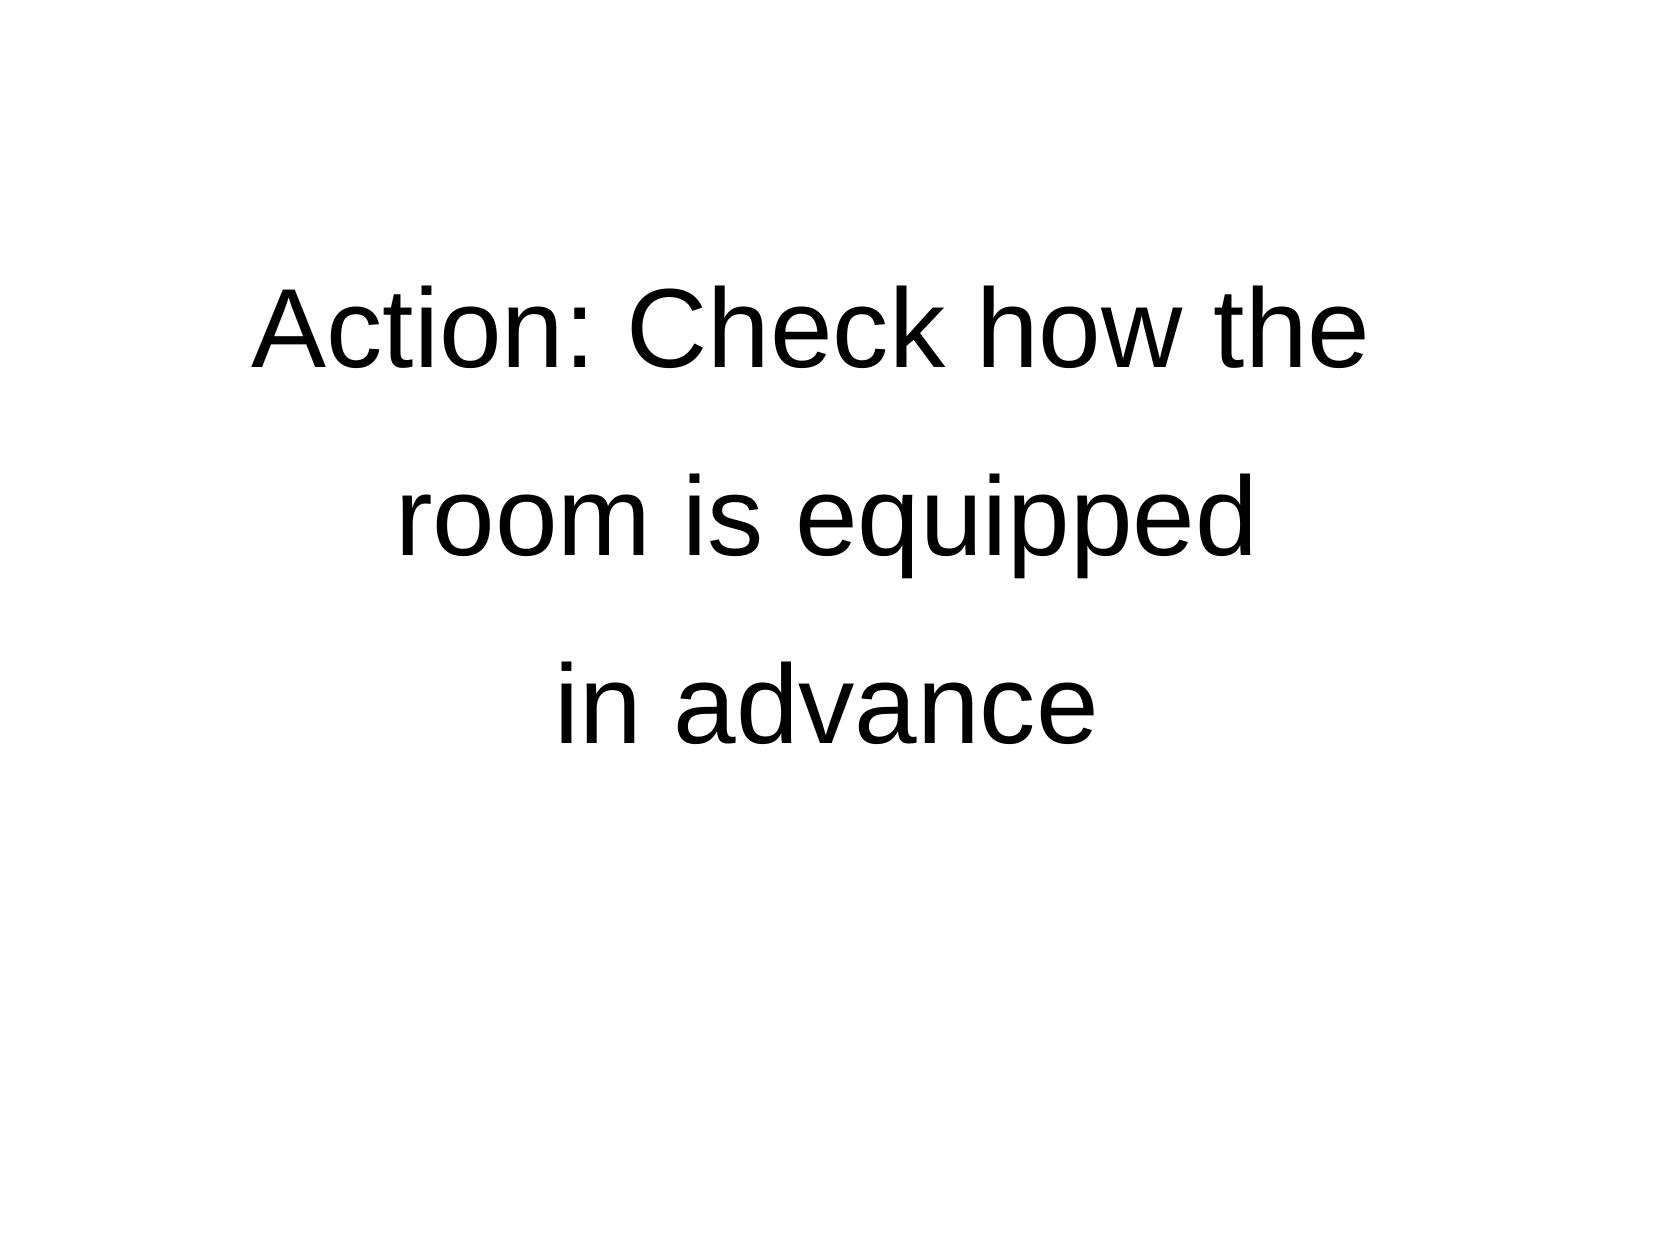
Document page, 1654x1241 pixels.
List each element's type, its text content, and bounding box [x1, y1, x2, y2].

subtitle Action: Check how the room is equipped in advance [82, 49, 1571, 1109]
